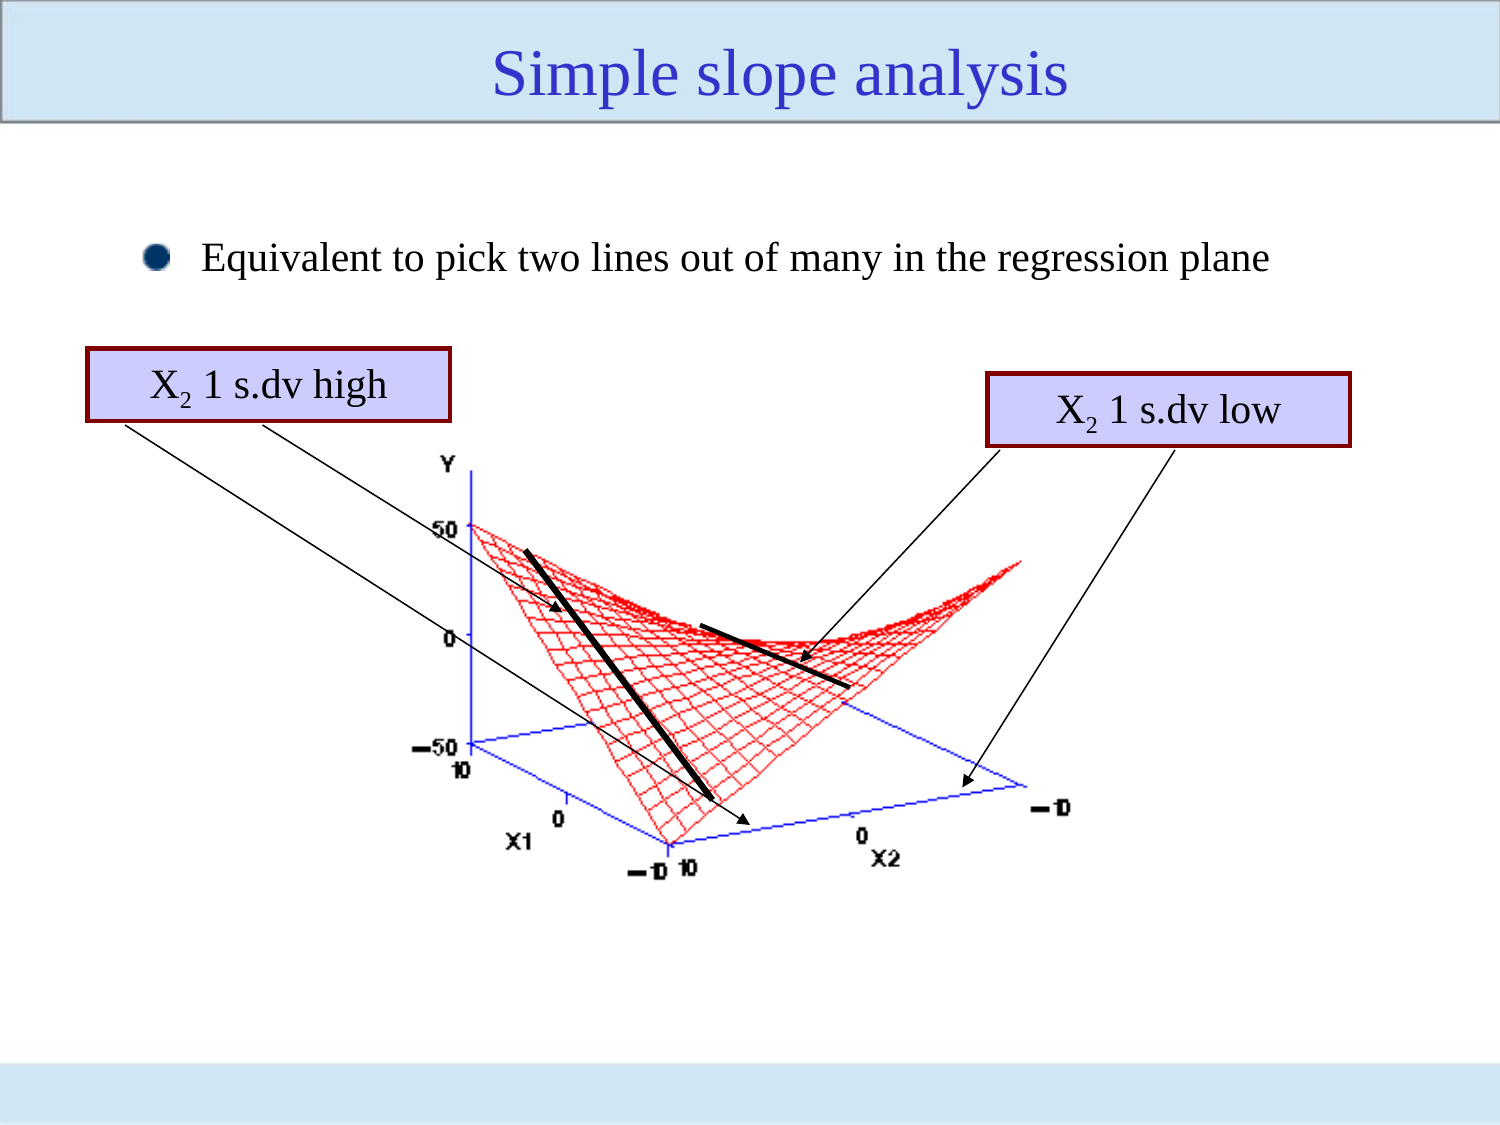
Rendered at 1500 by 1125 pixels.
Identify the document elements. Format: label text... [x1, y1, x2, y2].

title Simple slope analysis [249, 21, 1313, 117]
text_box Equivalent to pick two lines out of many in the regression plane [124, 212, 1426, 288]
picture [0, 0, 1500, 1125]
text_box X2 1 s.dv low [987, 373, 1351, 447]
text_box X2 1 s.dv high [87, 348, 451, 422]
